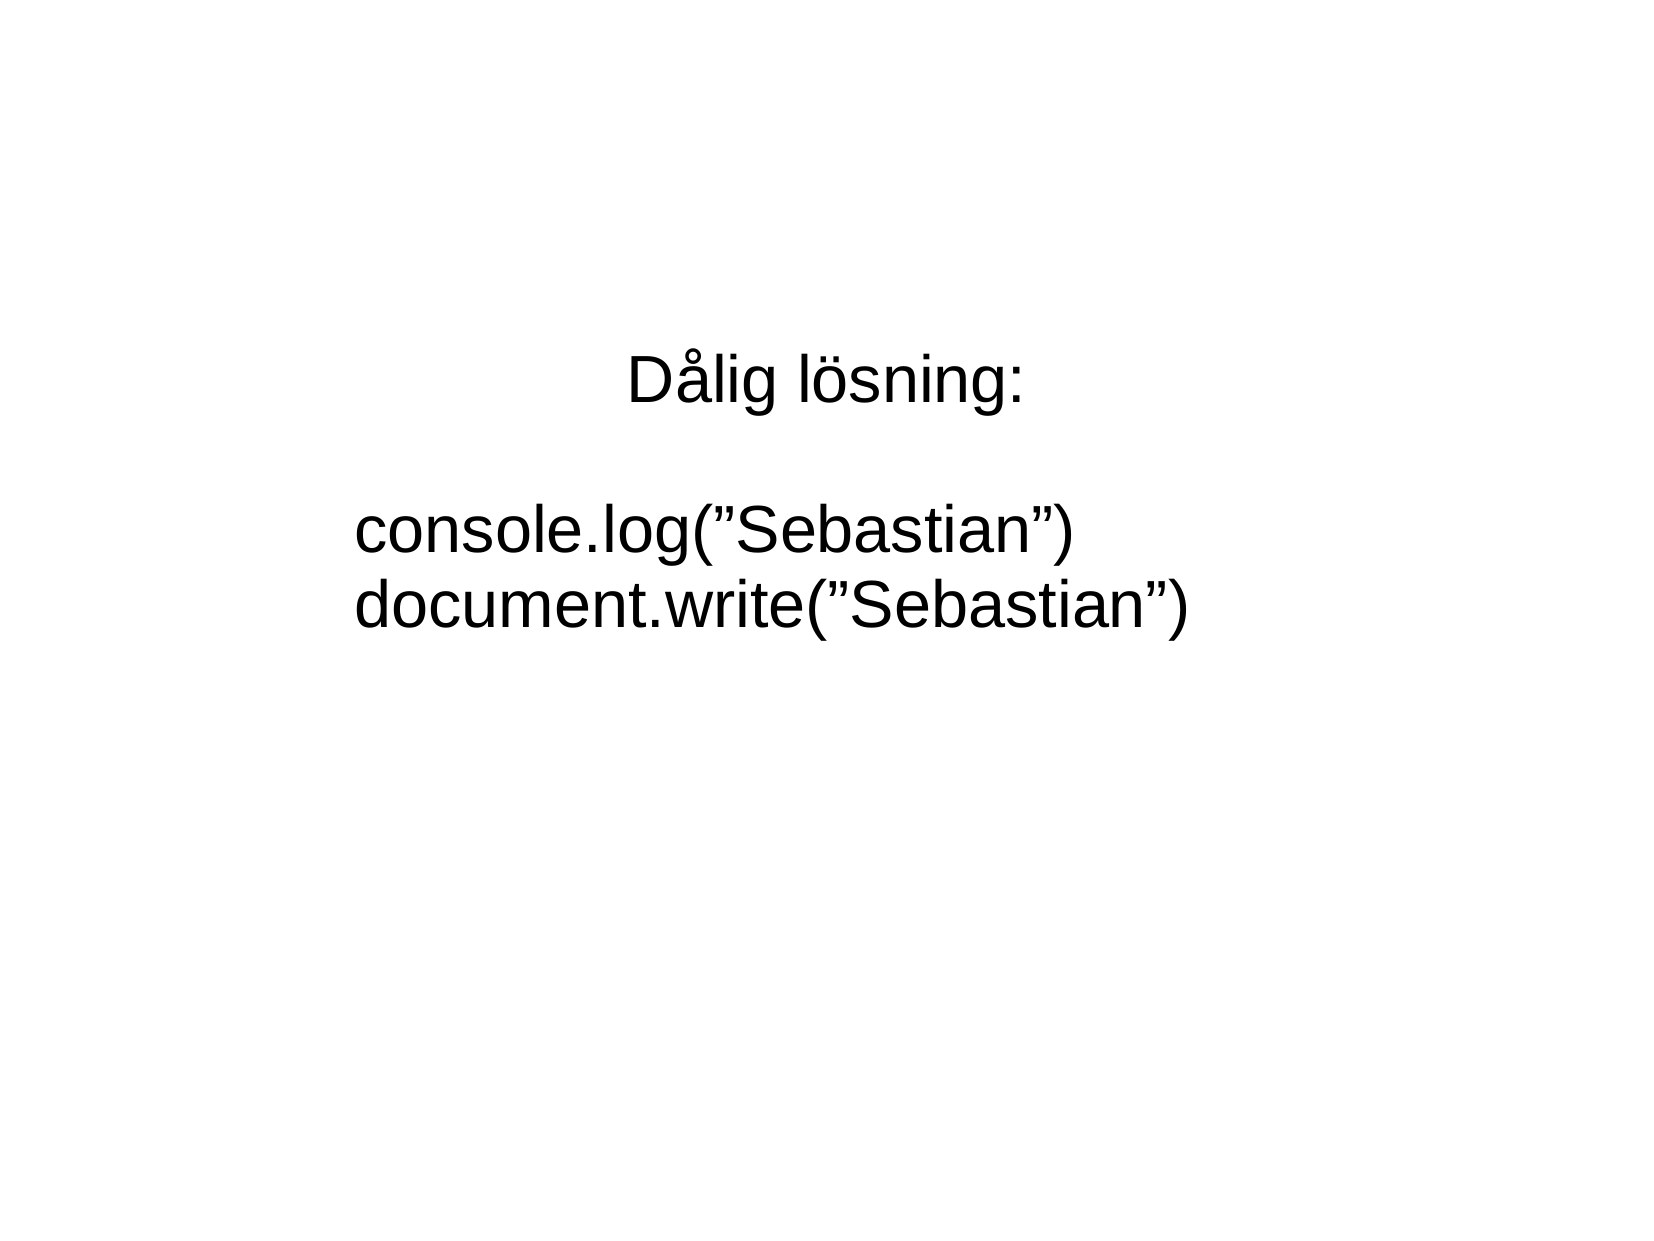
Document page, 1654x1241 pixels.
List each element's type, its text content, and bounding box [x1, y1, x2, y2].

subtitle Dålig lösning: console.log(”Sebastian”) document.write(”Sebastian”) [354, 342, 1300, 1010]
